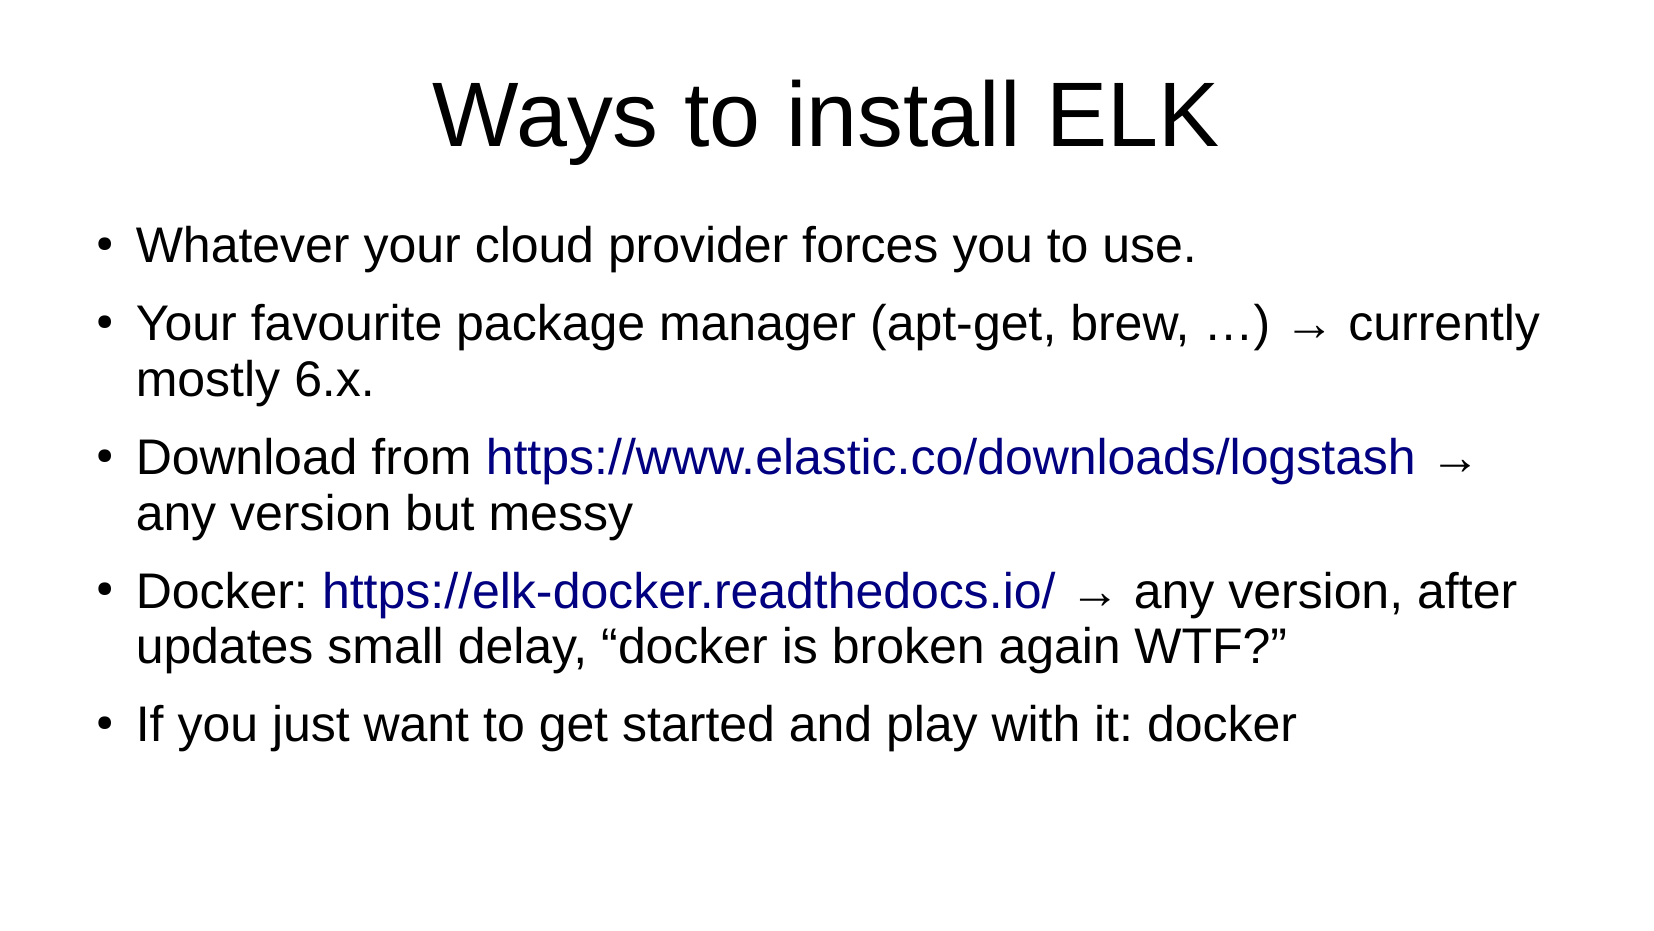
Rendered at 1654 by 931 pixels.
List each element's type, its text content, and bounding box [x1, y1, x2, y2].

title Ways to install ELK [82, 37, 1571, 193]
list Whatever your cloud provider forces you to use. Your favourite package manager (apt-get, brew, …) → currently mostly 6.x. Download from https://www.elastic.co/downloads/logstash → any version but messy Docker: https://elk-docker.readthedocs.io/ → any version, after updates small delay, “docker is broken again WTF?” If you just want to get started and play with it: docker [82, 217, 1571, 758]
